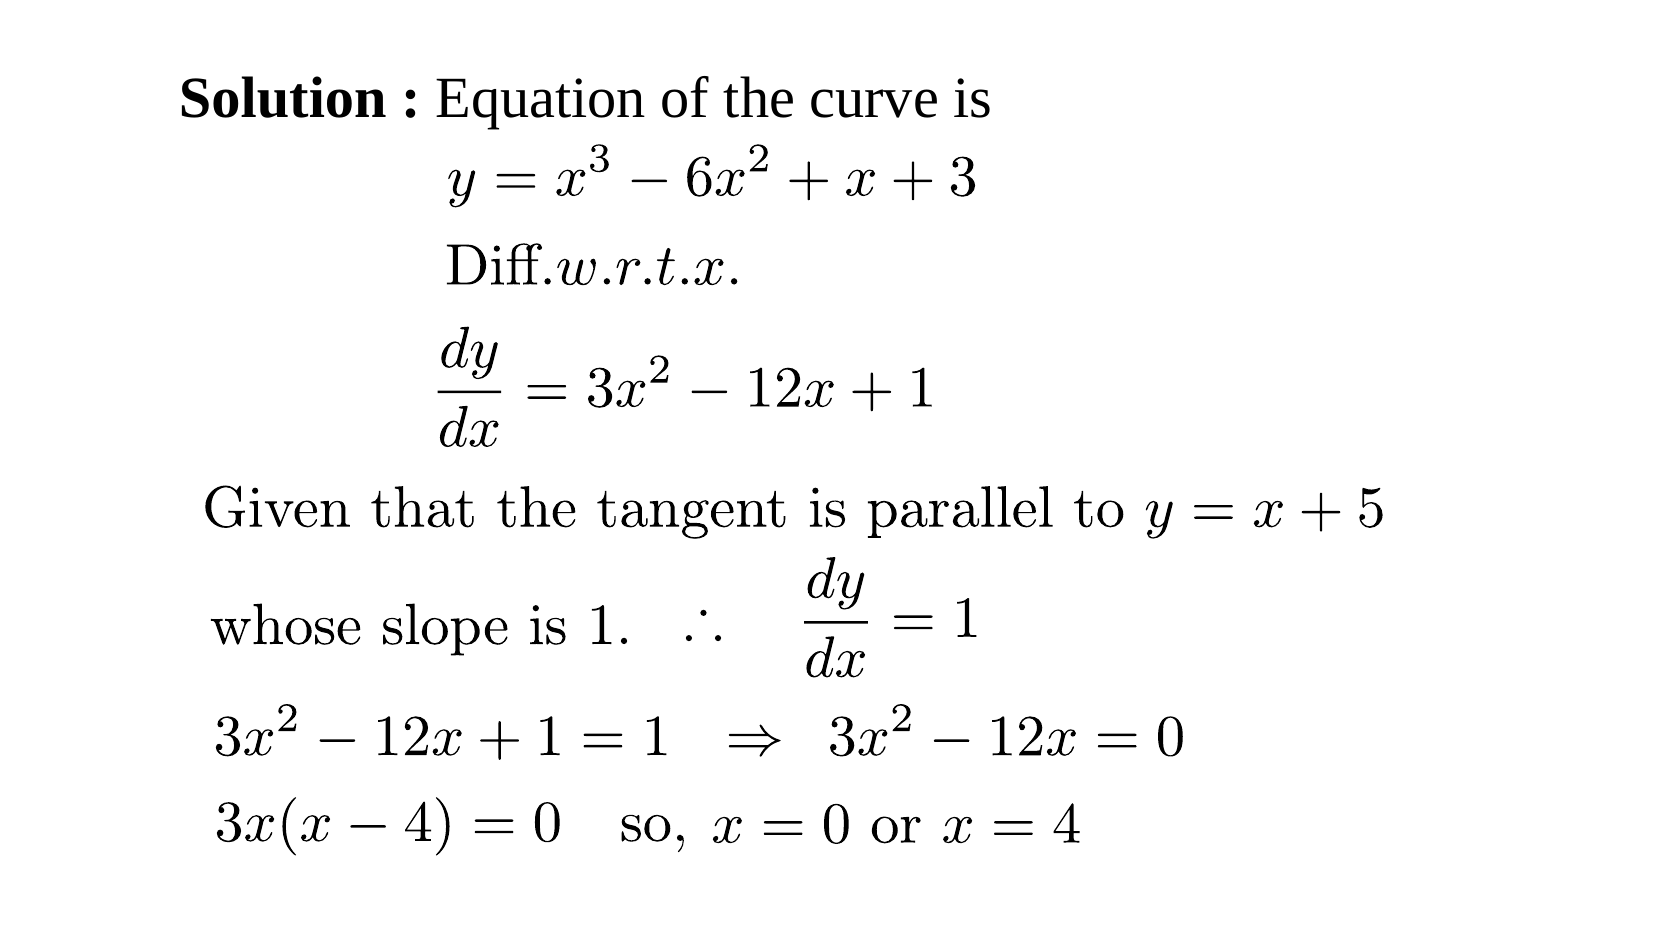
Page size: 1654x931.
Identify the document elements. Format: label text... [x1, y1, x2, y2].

text_box [685, 557, 977, 678]
text_box [437, 326, 932, 448]
title Solution : Equation of the curve is [47, 37, 1607, 896]
text_box [204, 485, 1383, 539]
text_box [215, 704, 781, 760]
text_box [216, 797, 684, 856]
text_box [712, 803, 1080, 844]
text_box [446, 243, 738, 286]
text_box [210, 603, 628, 656]
text_box [830, 704, 1183, 757]
text_box [448, 144, 976, 208]
